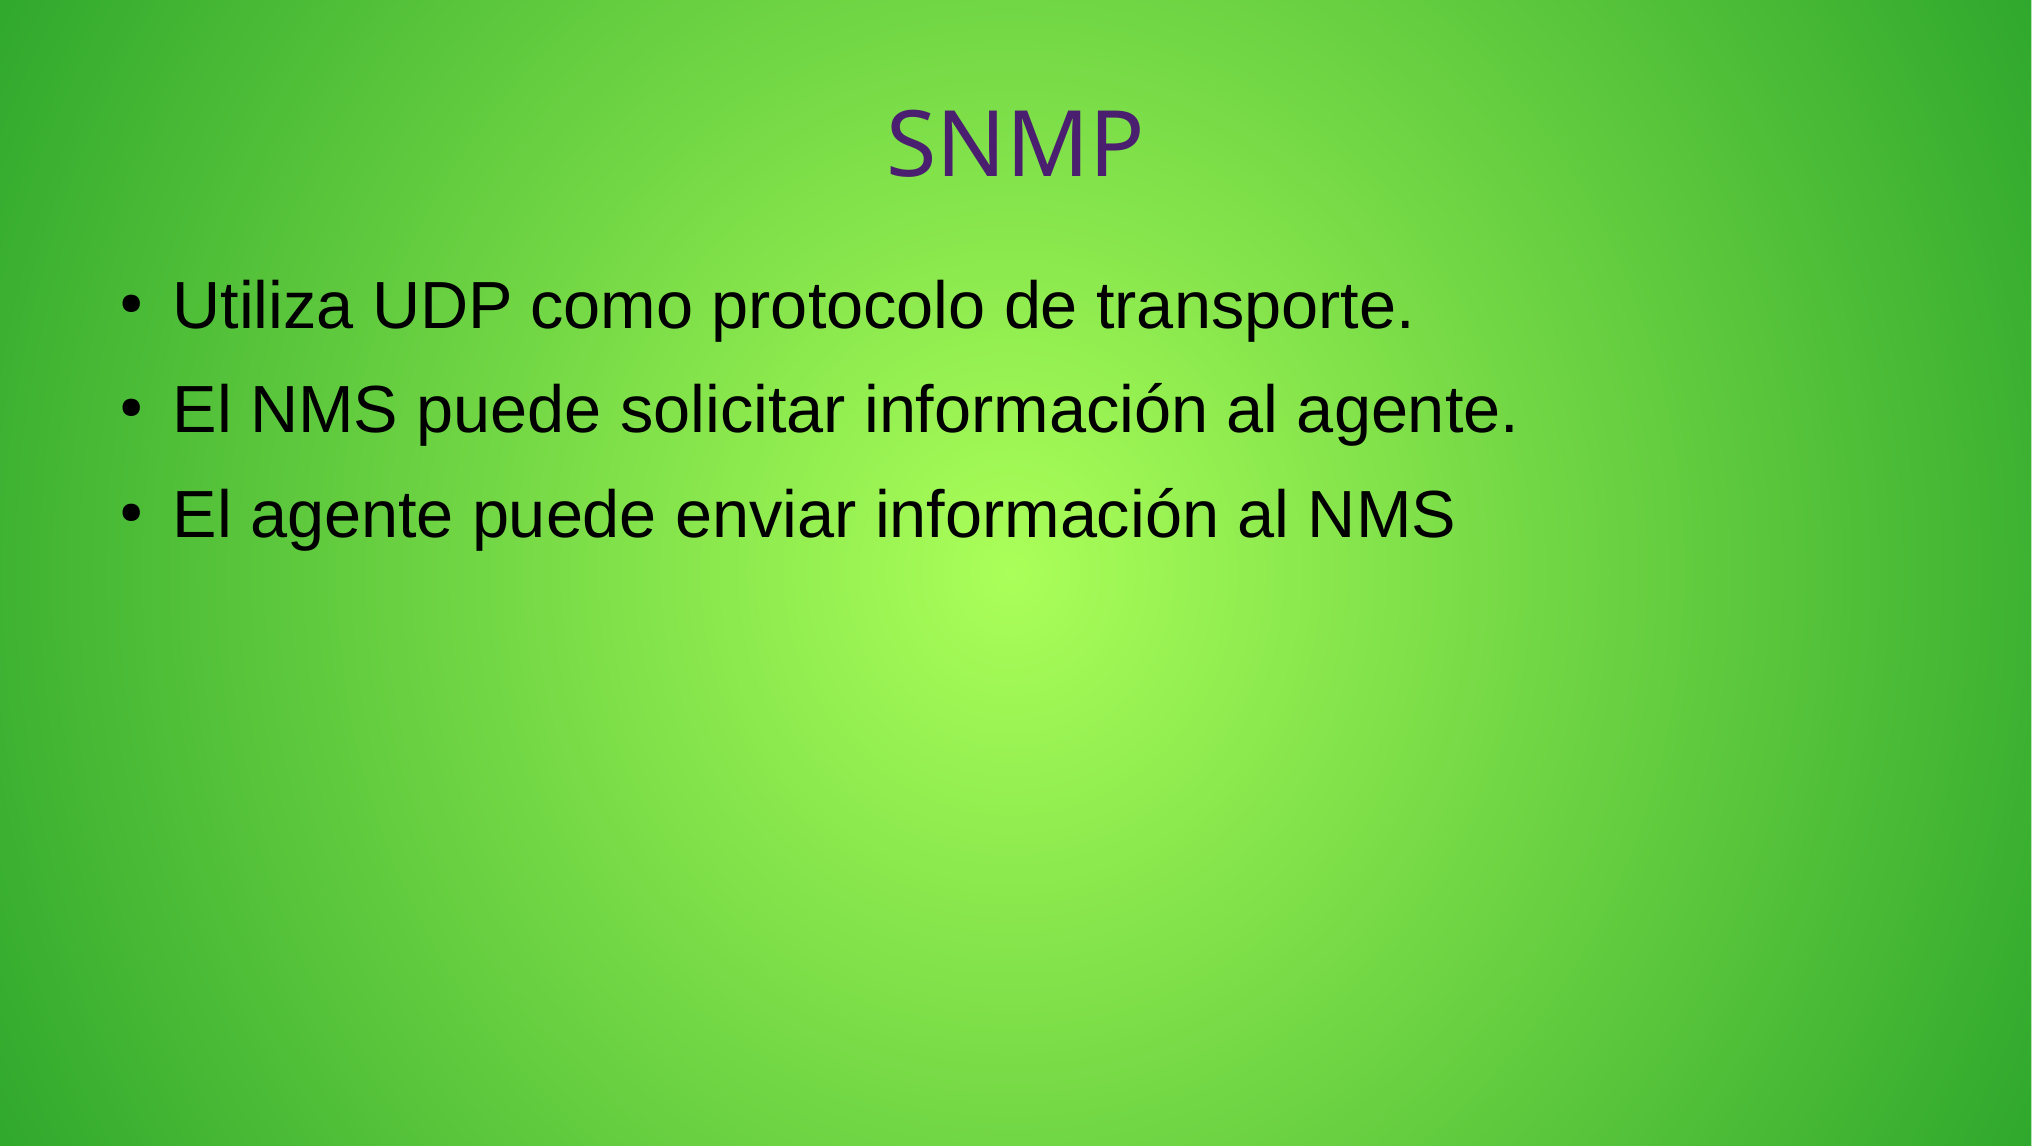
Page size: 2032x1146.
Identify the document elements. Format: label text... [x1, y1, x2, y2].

title SNMP [101, 45, 1930, 237]
picture [0, 0, 2032, 1146]
list Utiliza UDP como protocolo de transporte. El NMS puede solicitar información al agente. El agente puede enviar información al NMS [101, 268, 1930, 1025]
